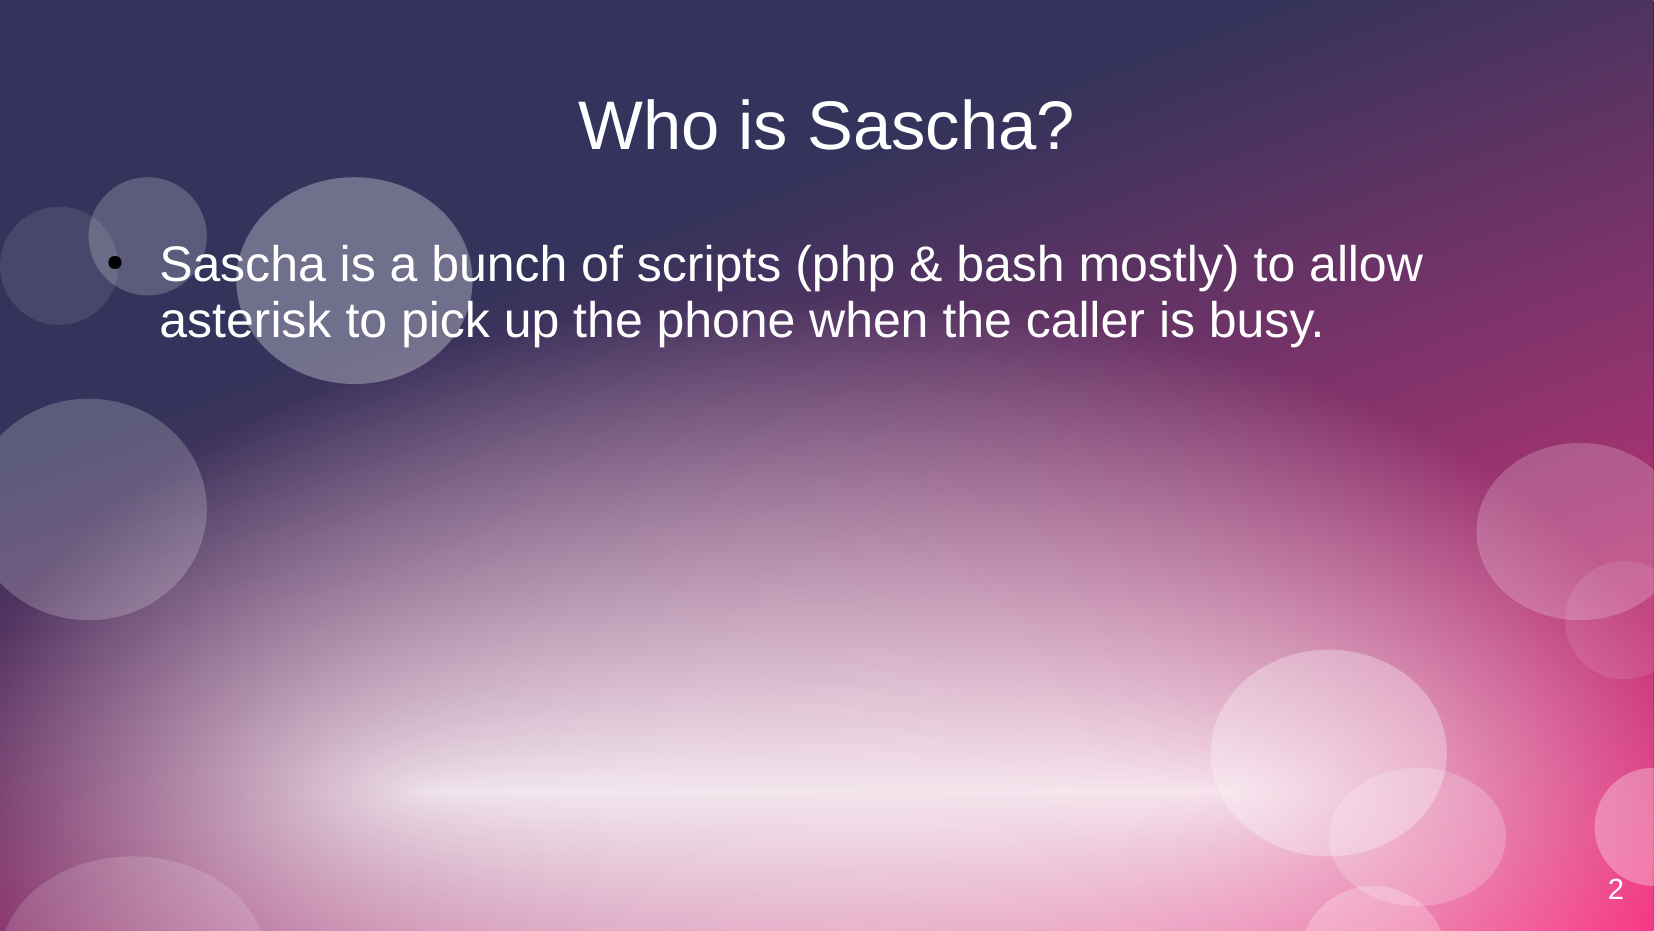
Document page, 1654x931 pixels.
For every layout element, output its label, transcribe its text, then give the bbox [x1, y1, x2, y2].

list Sascha is a bunch of scripts (php & bash mostly) to allow asterisk to pick up the phone when the caller is busy. [88, 236, 1565, 827]
title Who is Sascha? [88, 44, 1565, 207]
